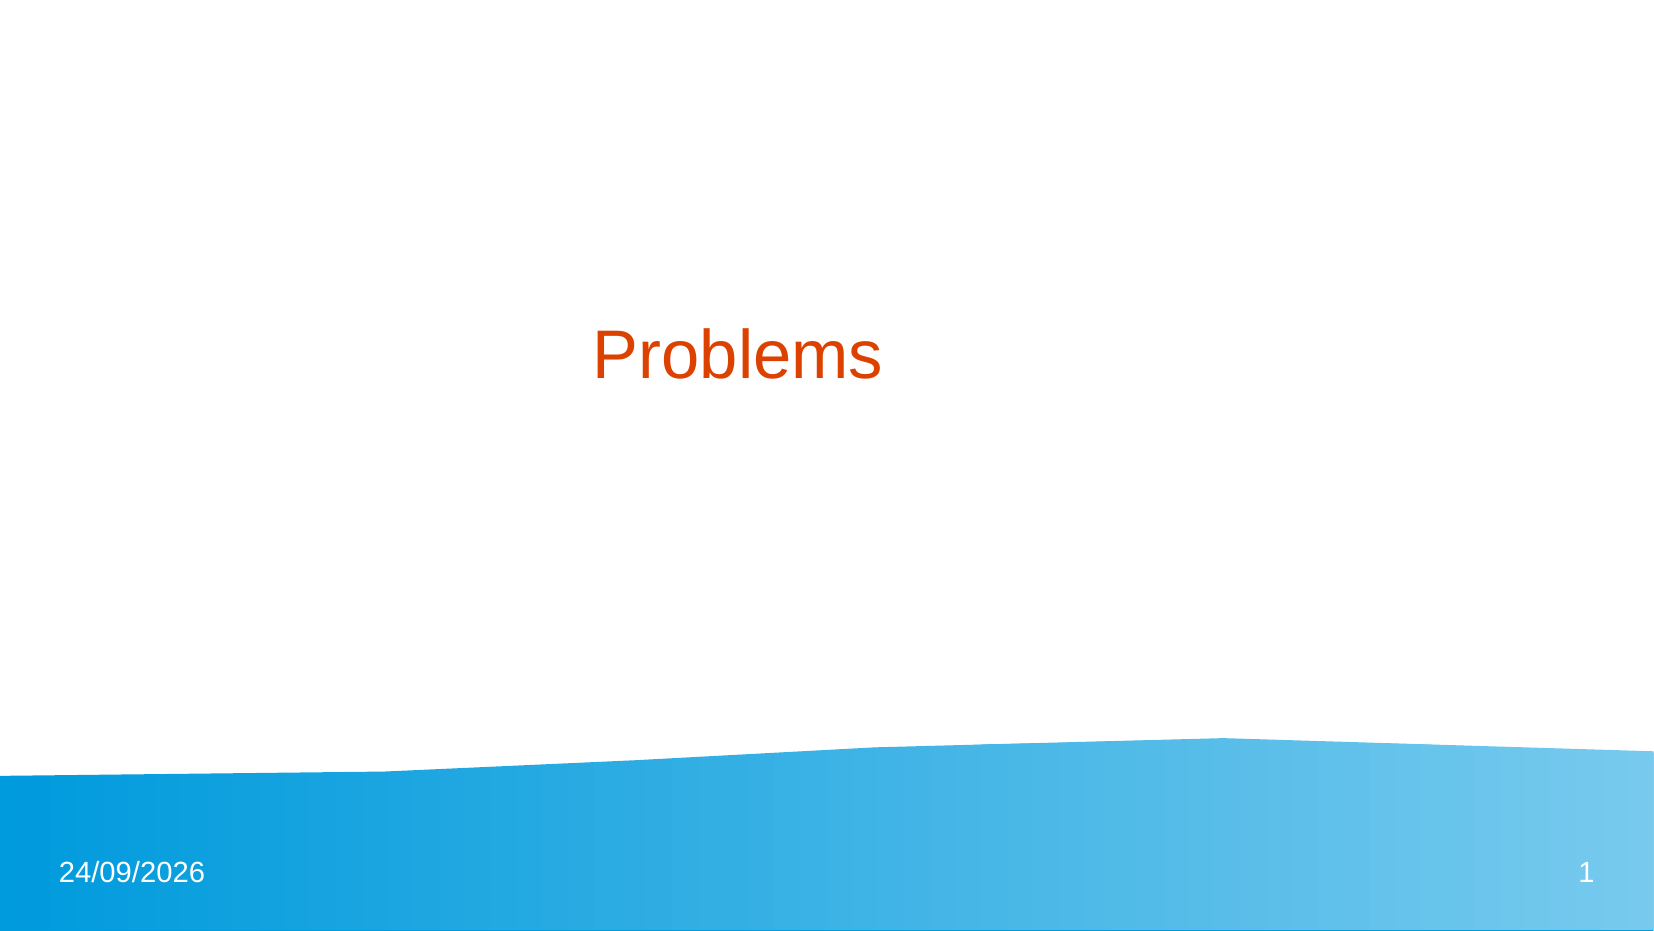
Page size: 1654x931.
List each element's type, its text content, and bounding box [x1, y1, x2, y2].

title Problems [0, 265, 1477, 443]
